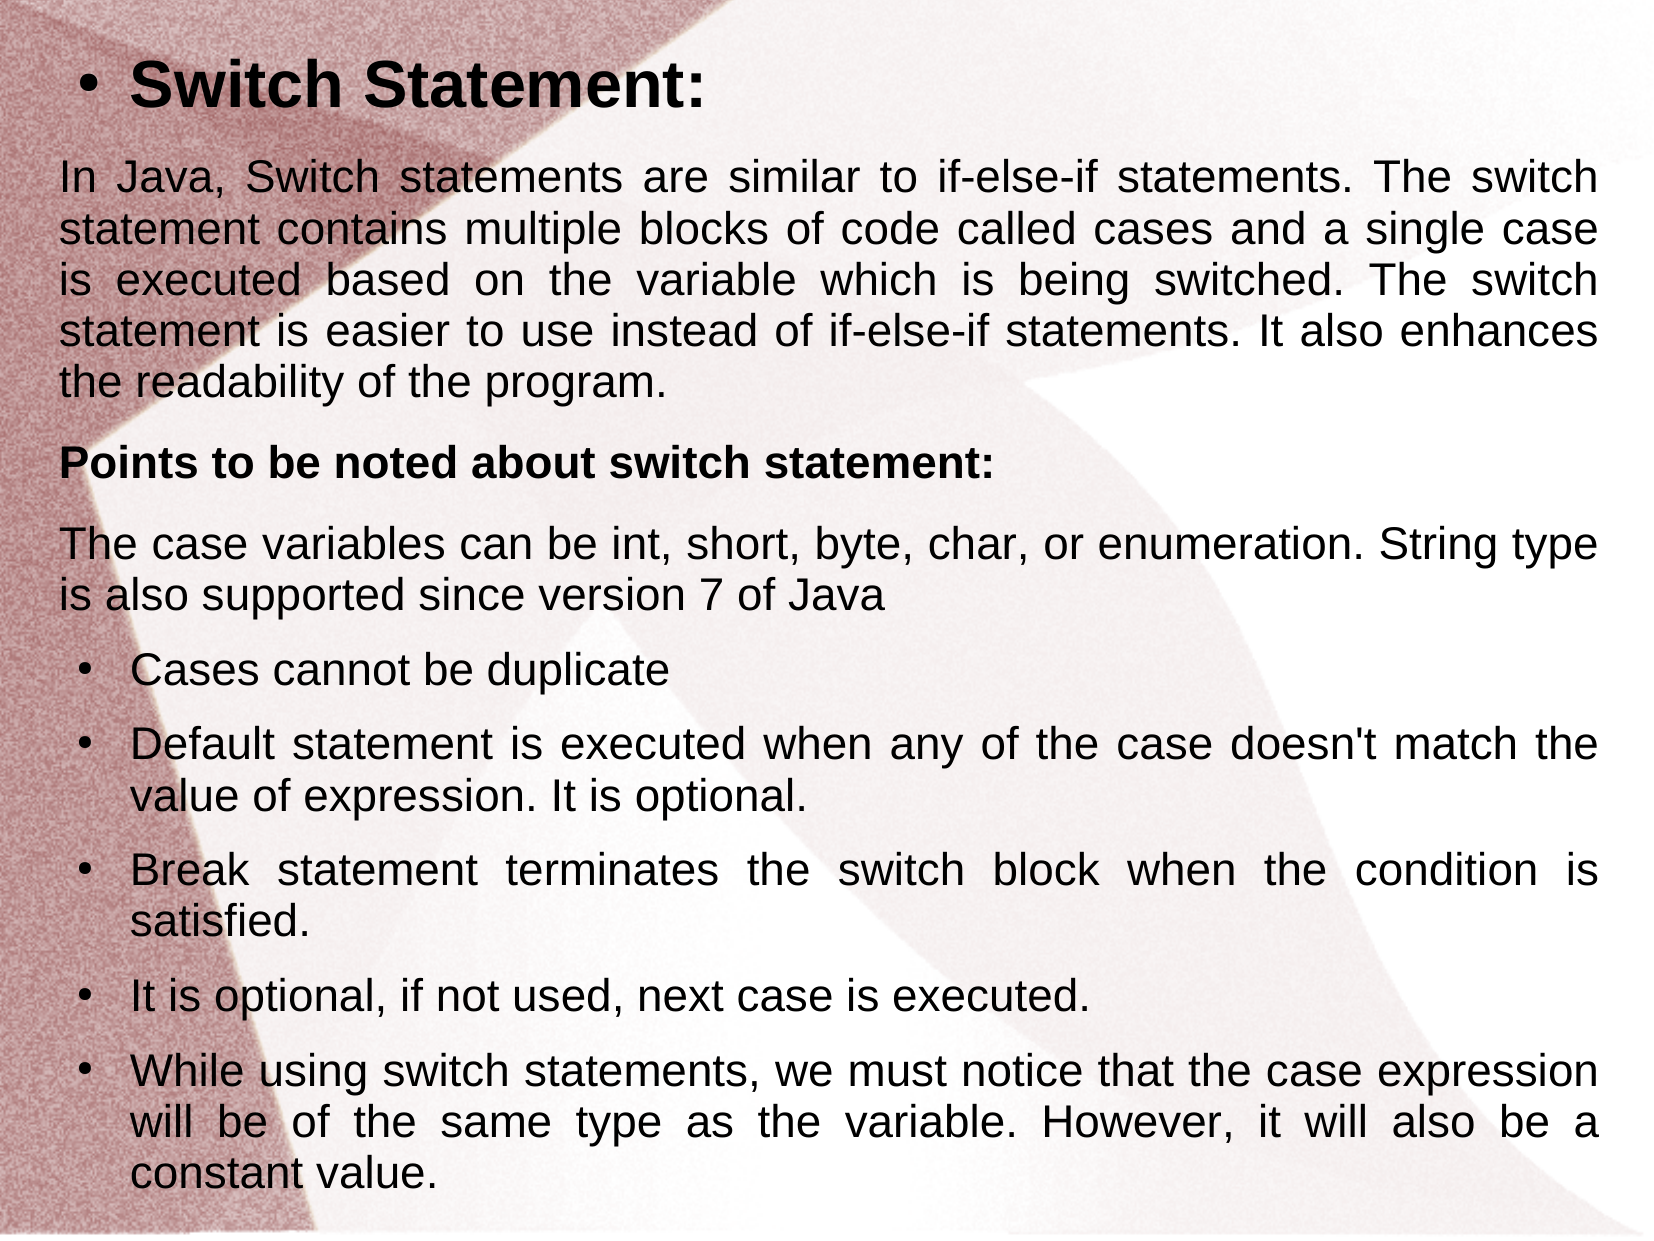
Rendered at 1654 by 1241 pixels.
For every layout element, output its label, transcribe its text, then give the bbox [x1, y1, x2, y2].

picture [0, 0, 1654, 1241]
list Switch Statement: In Java, Switch statements are similar to if-else-if statements. The switch statement contains multiple blocks of code called cases and a single case is executed based on the variable which is being switched. The switch statement is easier to use instead of if-else-if statements. It also enhances the readability of the program. Points to be noted about switch statement: The case variables can be int, short, byte, char, or enumeration. String type is also supported since version 7 of Java Cases cannot be duplicate Default statement is executed when any of the case doesn't match the value of expression. It is optional. Break statement terminates the switch block when the condition is satisfied. It is optional, if not used, next case is executed. While using switch statements, we must notice that the case expression will be of the same type as the variable. However, it will also be a constant value. [59, 47, 1601, 1196]
